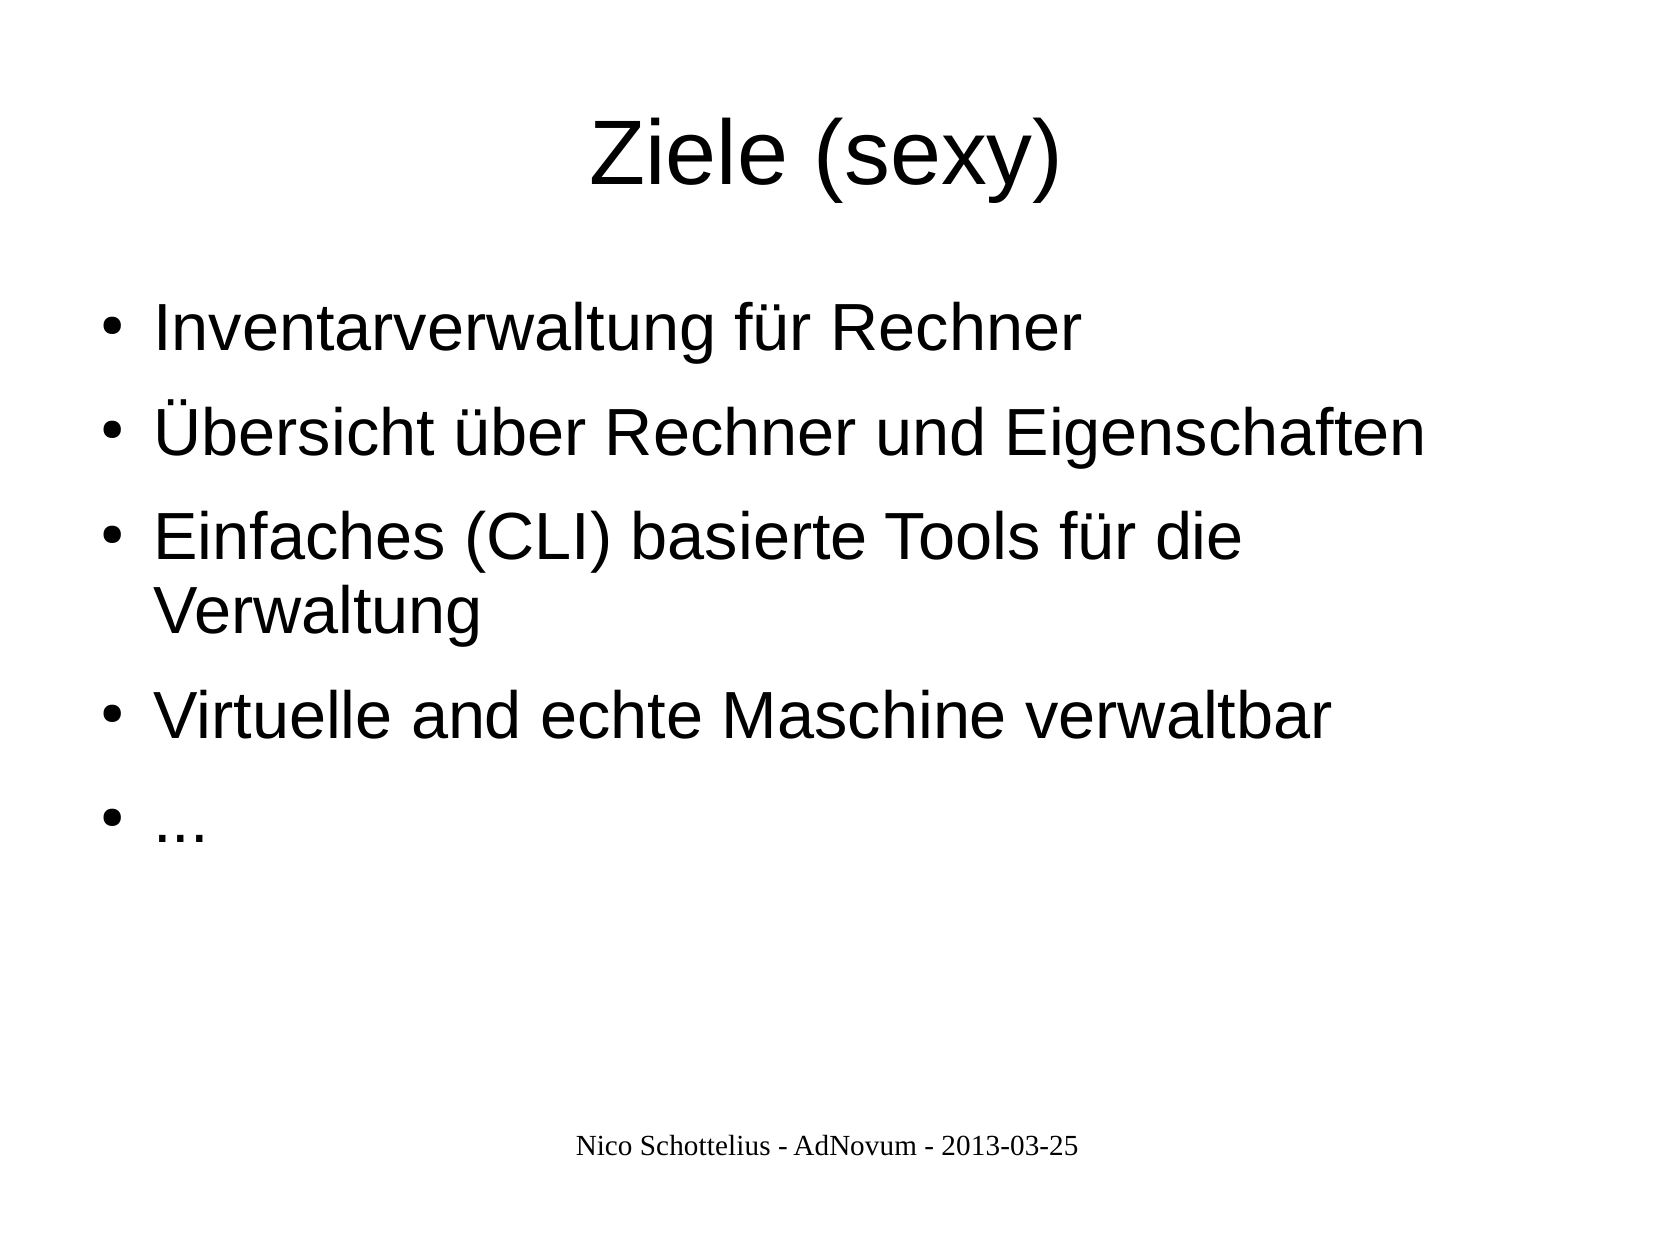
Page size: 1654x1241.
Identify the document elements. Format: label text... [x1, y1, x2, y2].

title Ziele (sexy) [82, 49, 1571, 257]
list Inventarverwaltung für Rechner Übersicht über Rechner und Eigenschaften Einfaches (CLI) basierte Tools für die Verwaltung Virtuelle and echte Maschine verwaltbar ... [82, 290, 1538, 1010]
